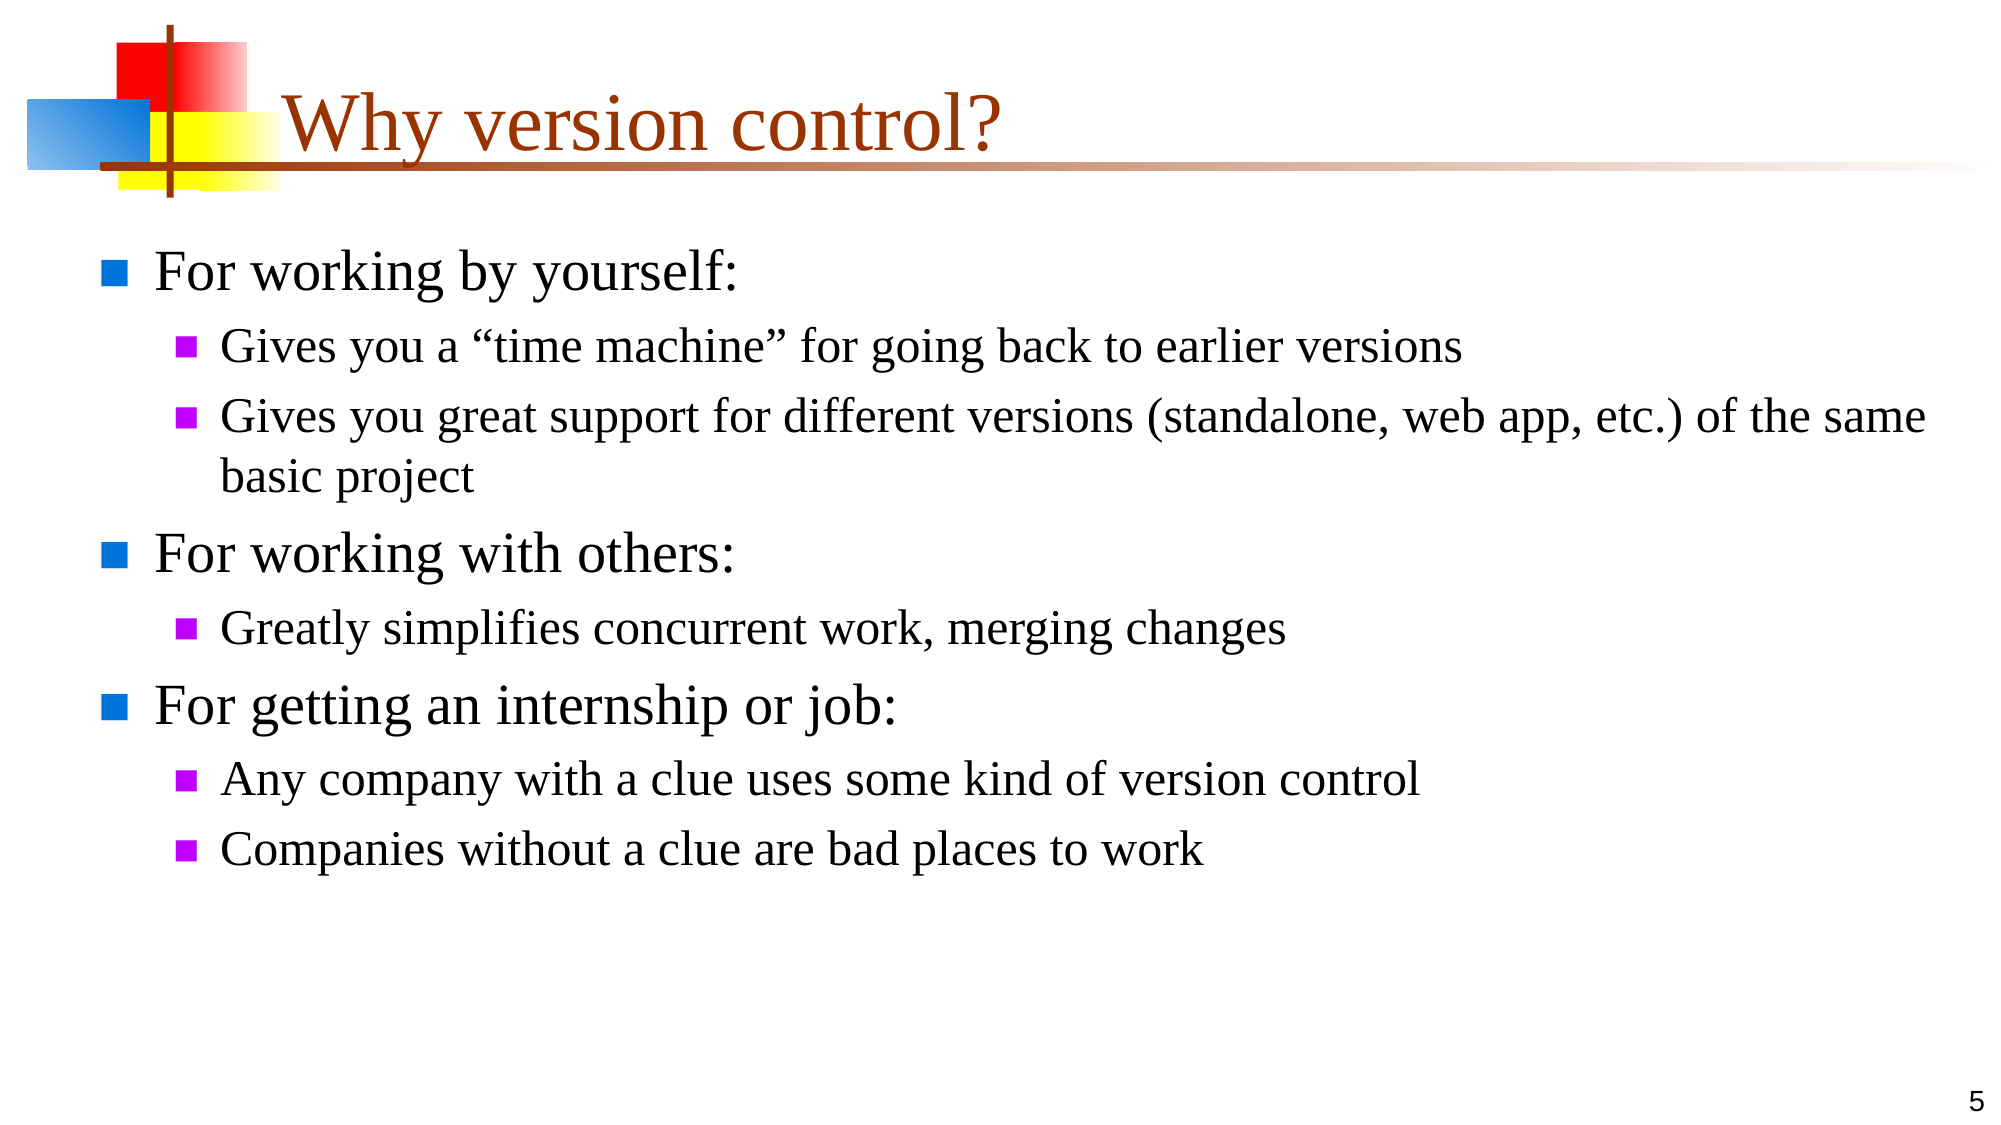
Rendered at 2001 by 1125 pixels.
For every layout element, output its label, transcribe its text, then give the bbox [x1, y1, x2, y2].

list For working by yourself: Gives you a “time machine” for going back to earlier versions Gives you great support for different versions (standalone, web app, etc.) of the same basic project For working with others: Greatly simplifies concurrent work, merging changes For getting an internship or job: Any company with a clue uses some kind of version control Companies without a clue are bad places to work [83, 224, 1959, 1006]
text_box <number> [1583, 1049, 2000, 1125]
title Why version control? [266, 37, 1972, 175]
